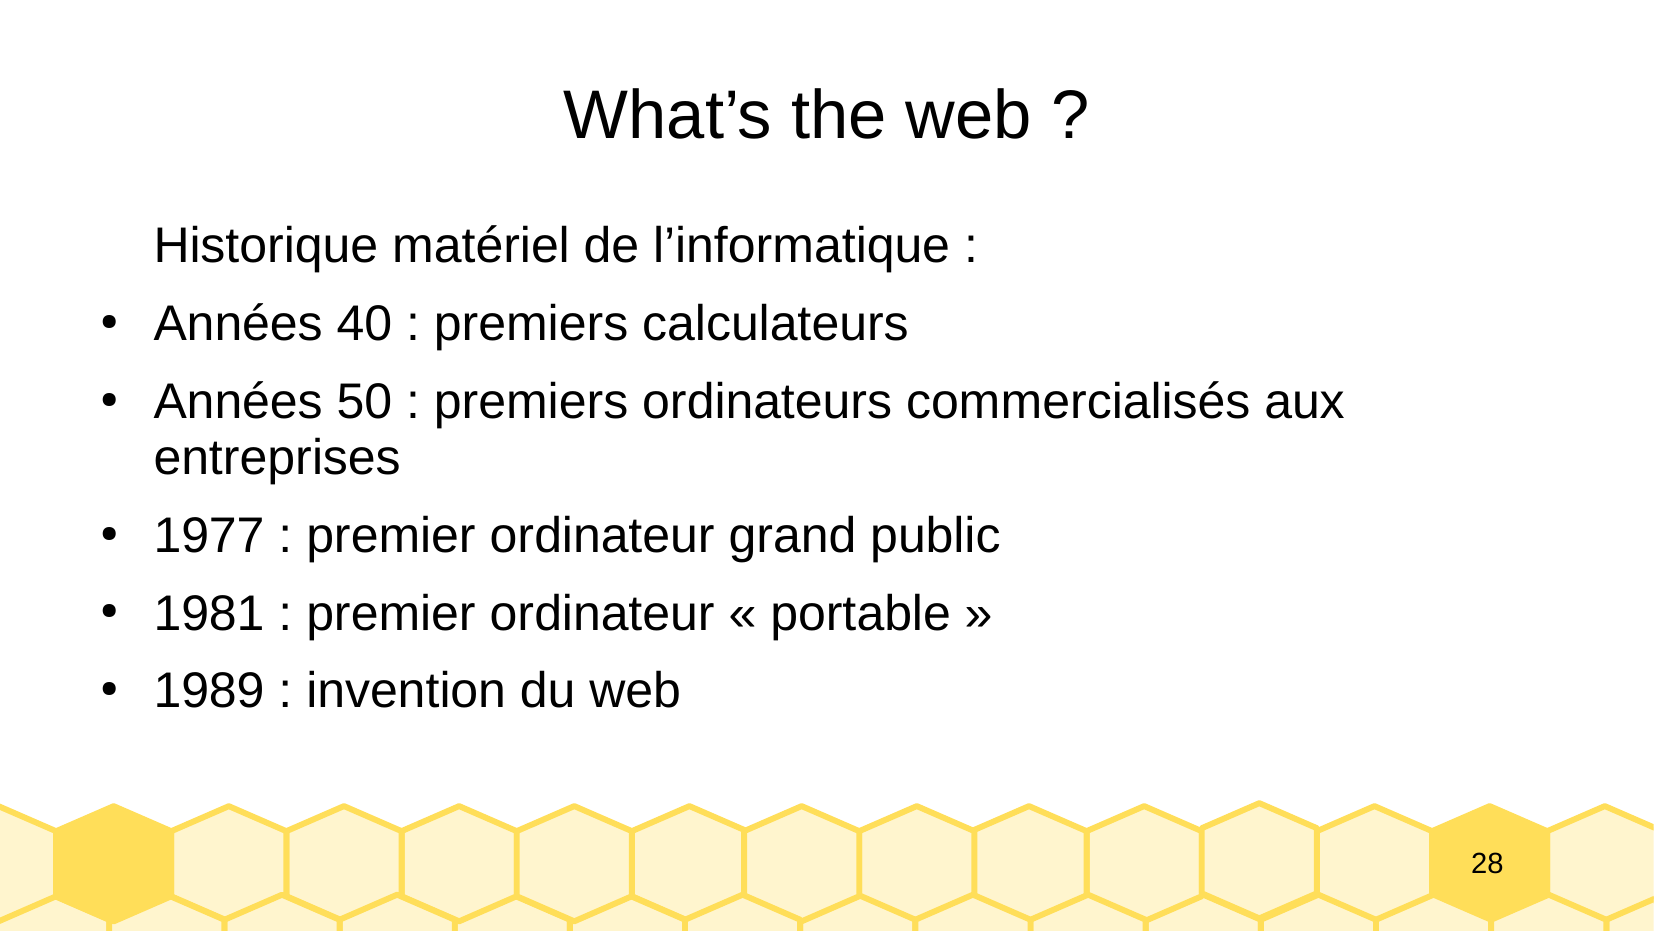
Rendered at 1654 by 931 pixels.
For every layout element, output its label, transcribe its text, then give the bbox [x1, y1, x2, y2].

title What’s the web ? [82, 37, 1571, 193]
list Historique matériel de l’informatique : Années 40 : premiers calculateurs Années 50 : premiers ordinateurs commercialisés aux entreprises 1977 : premier ordinateur grand public 1981 : premier ordinateur « portable » 1989 : invention du web [82, 217, 1571, 758]
